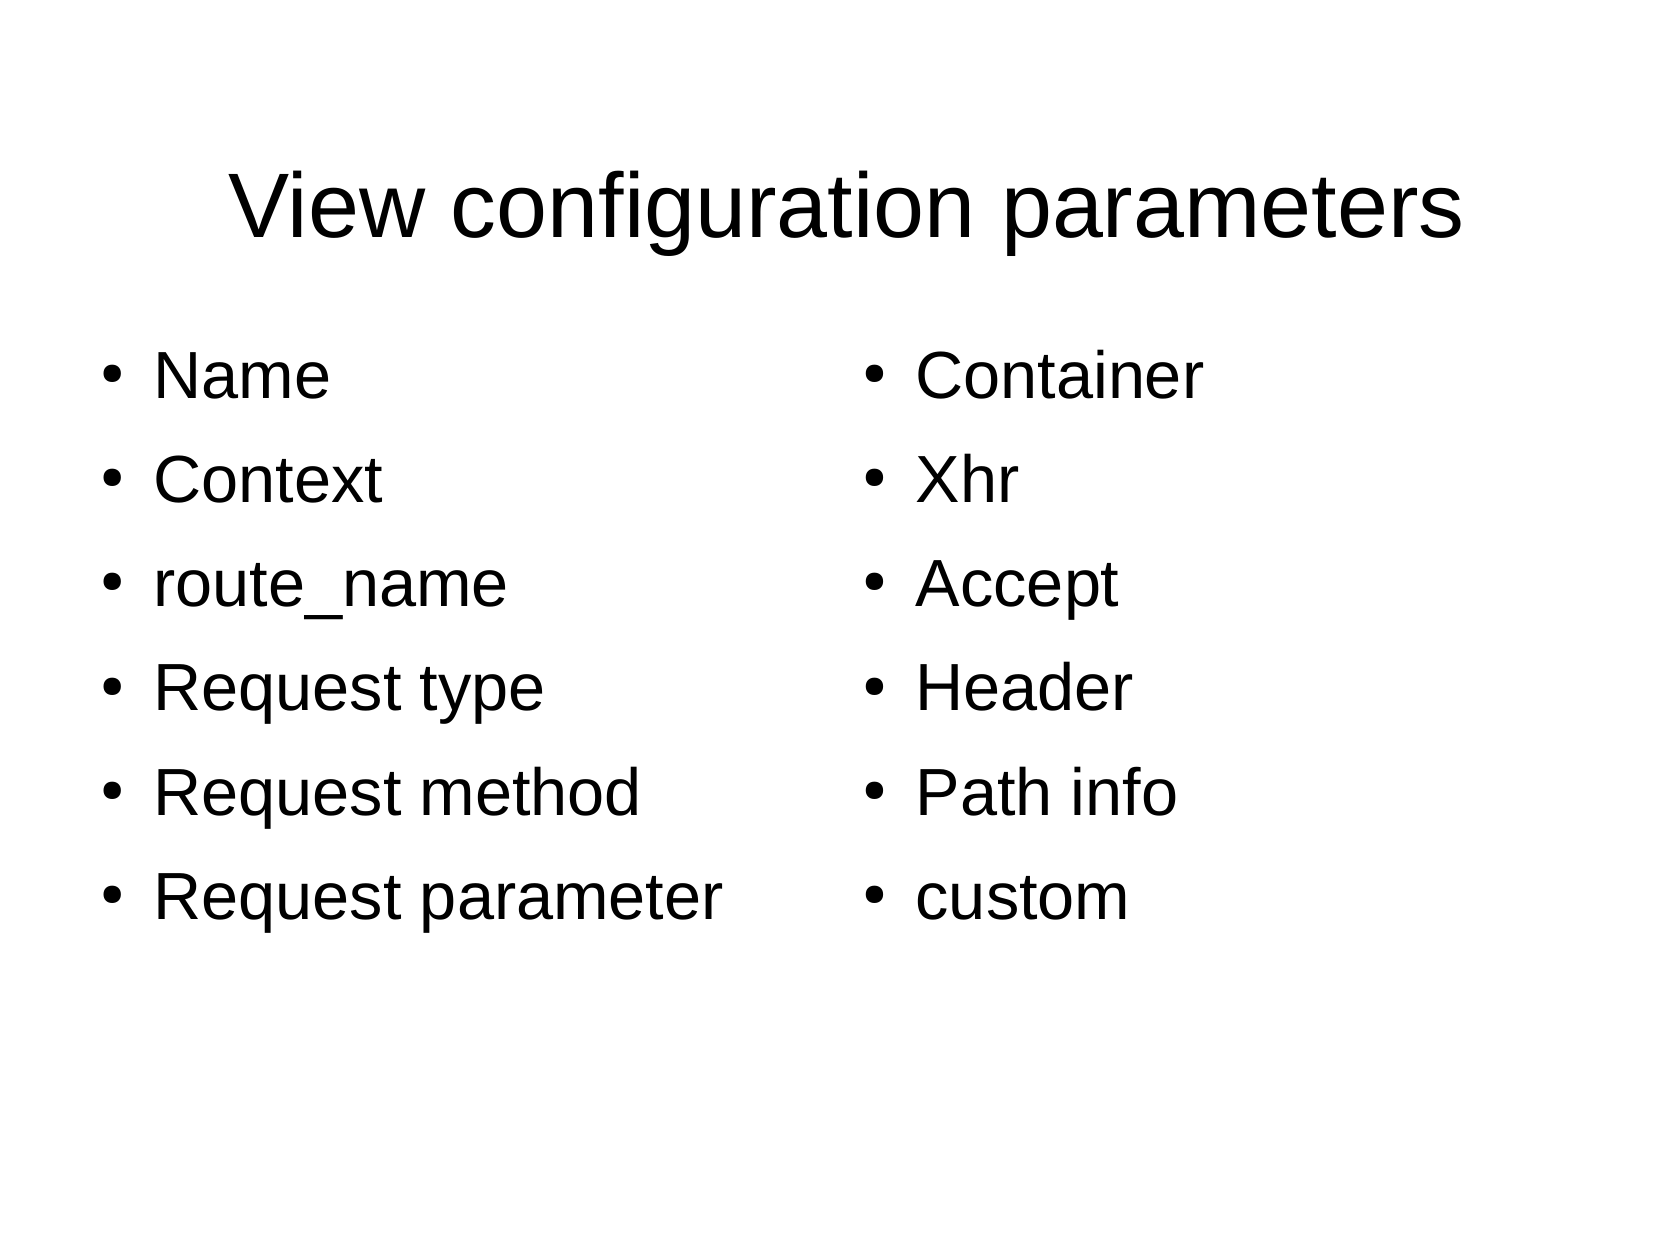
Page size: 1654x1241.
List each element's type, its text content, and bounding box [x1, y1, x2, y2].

list Name Context route_name Request type Request method Request parameter [82, 337, 809, 1157]
list Container Xhr Accept Header Path info custom [844, 337, 1571, 1157]
title View configuration parameters [82, 112, 1612, 301]
